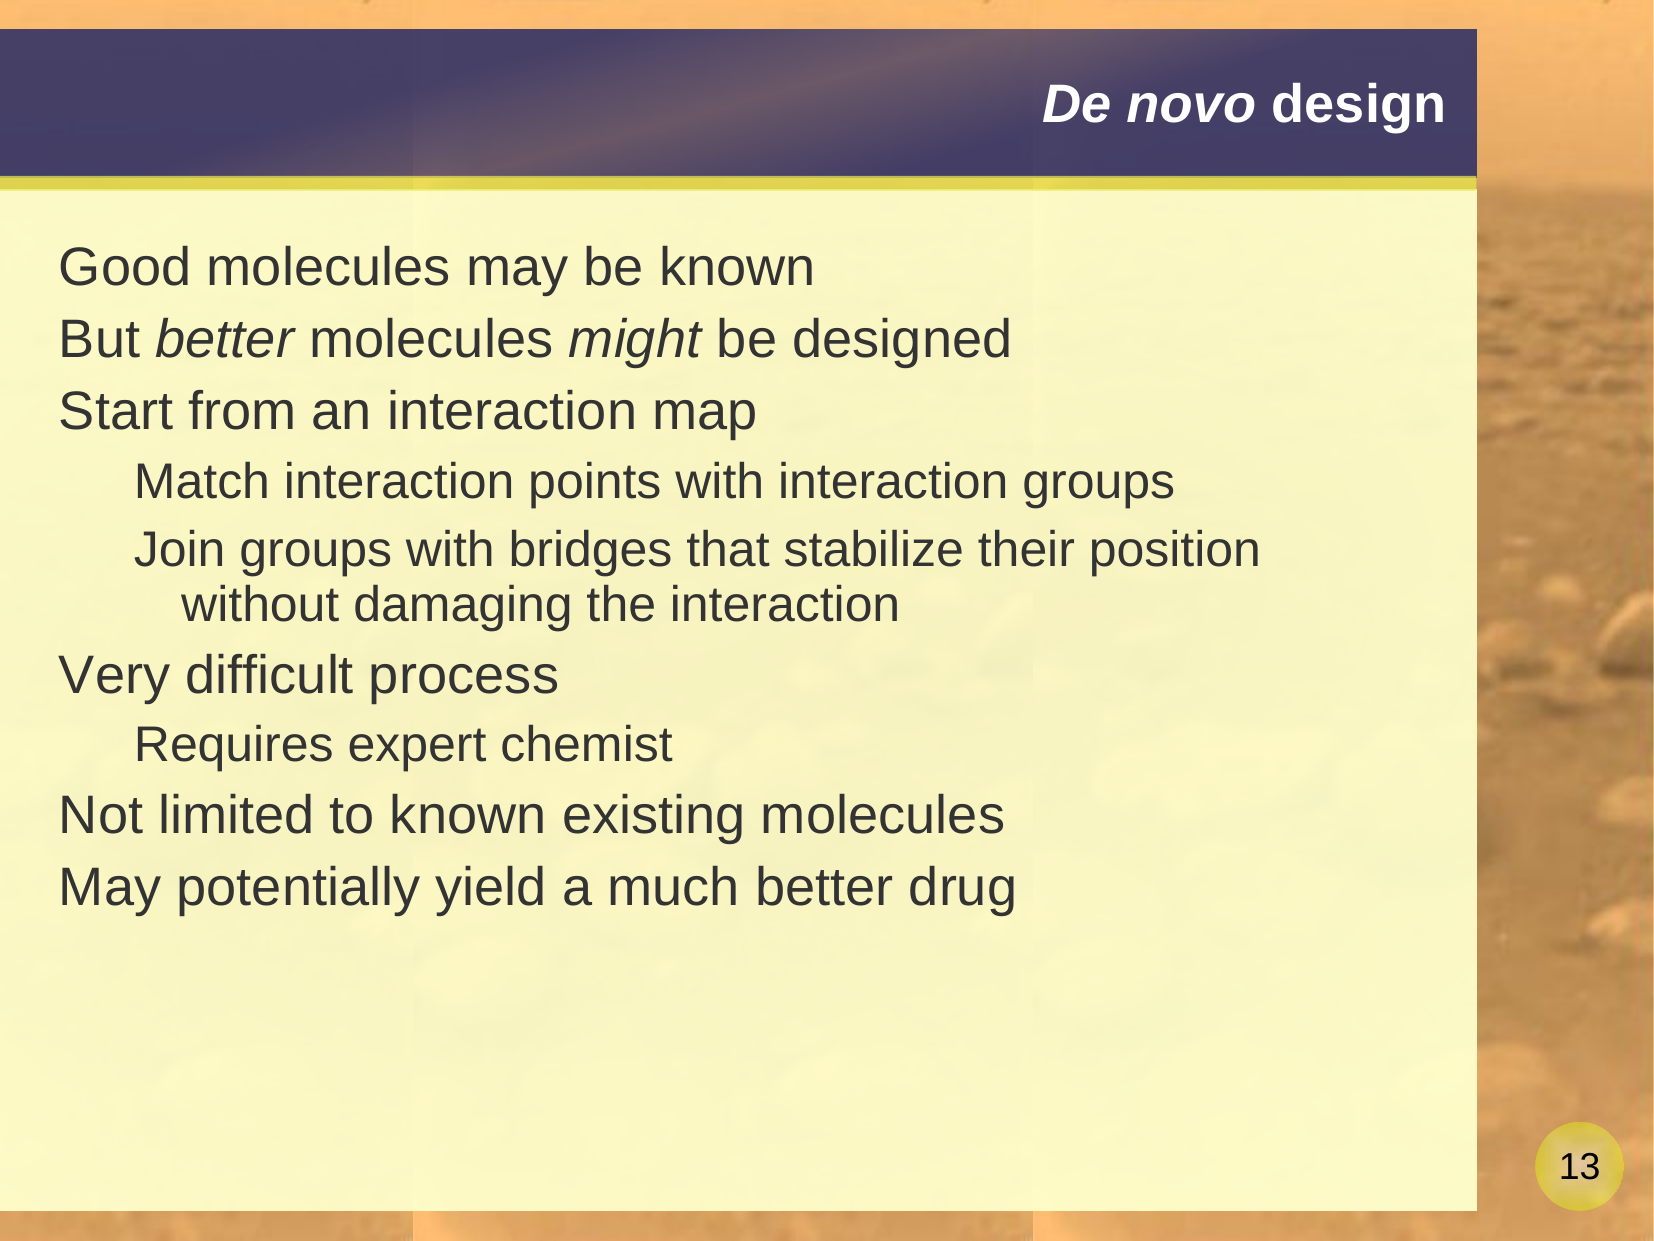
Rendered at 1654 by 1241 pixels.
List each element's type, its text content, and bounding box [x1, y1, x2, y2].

picture [0, 0, 1654, 1241]
title De novo design [29, 59, 1447, 148]
list Good molecules may be known But better molecules might be designed Start from an interaction map Match interaction points with interaction groups Join groups with bridges that stabilize their position without damaging the interaction Very difficult process Requires expert chemist Not limited to known existing molecules May potentially yield a much better drug [59, 236, 1418, 1182]
